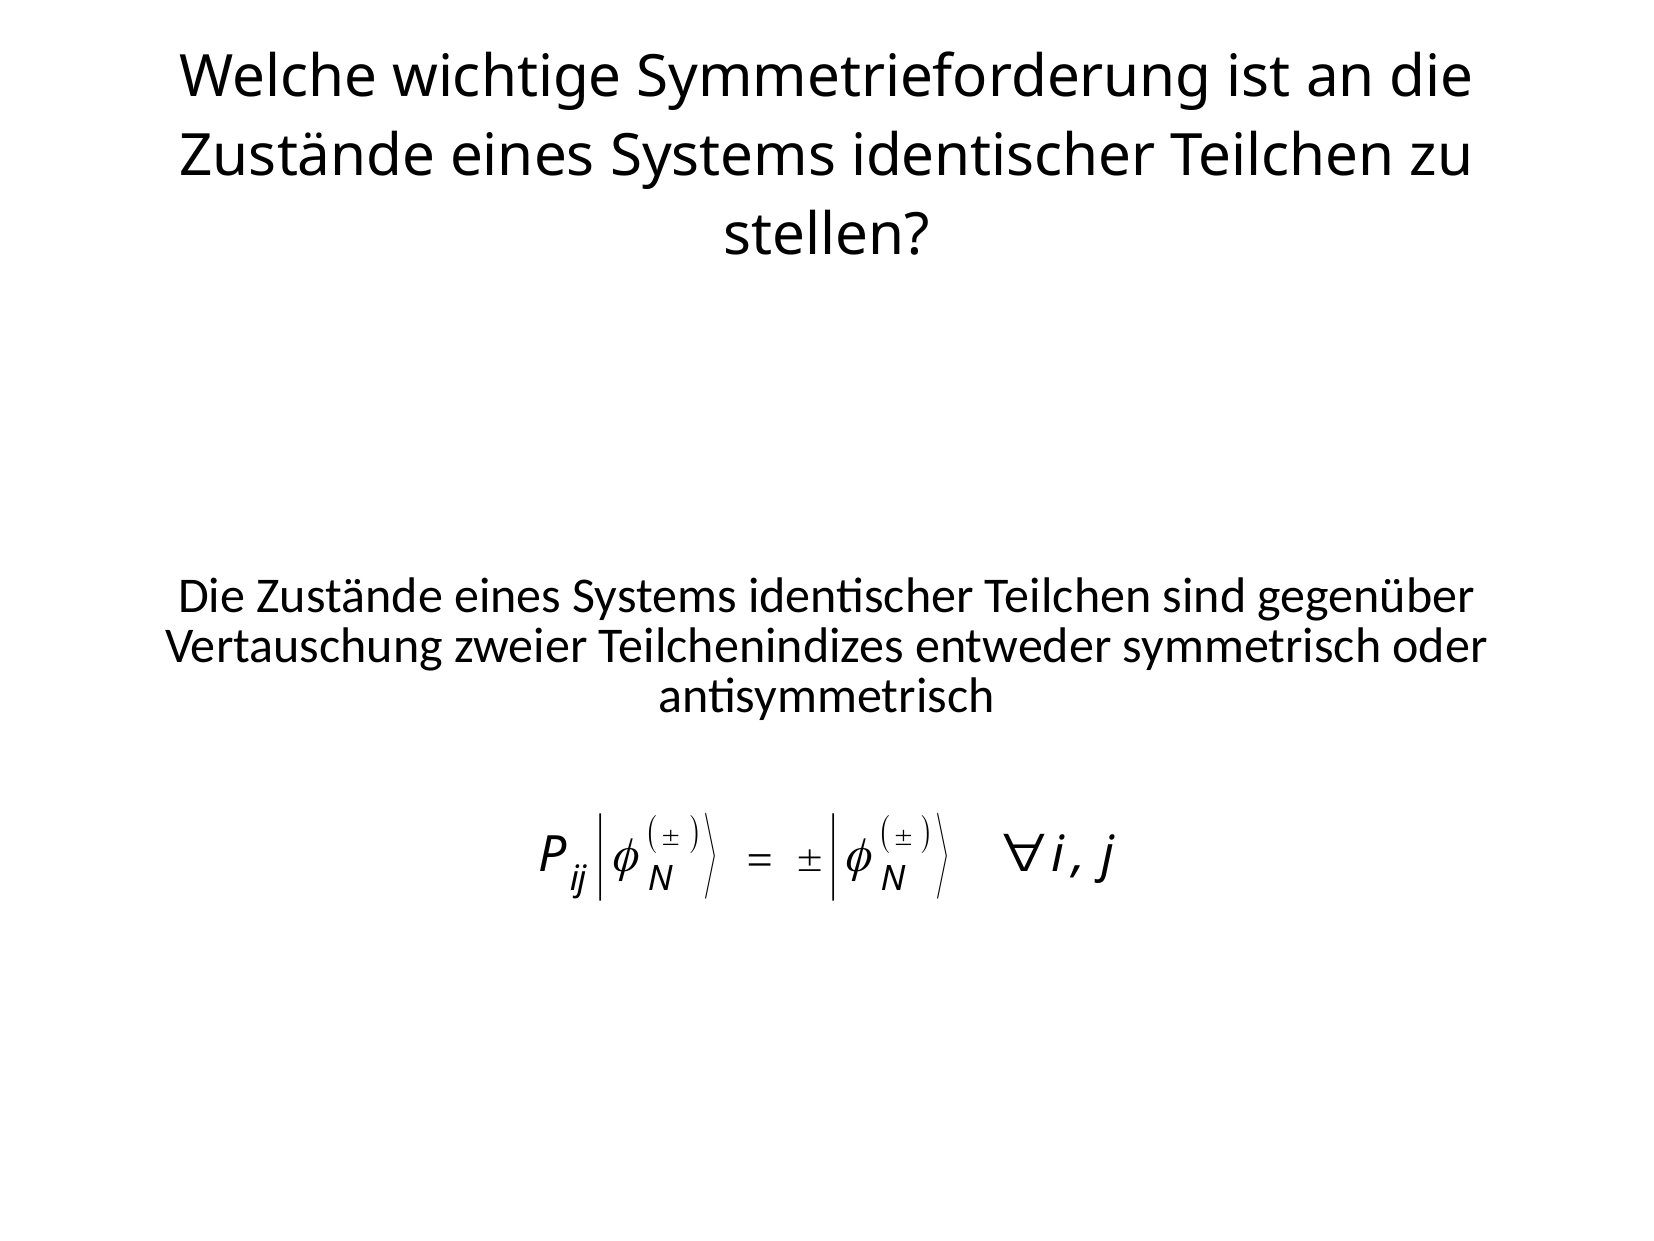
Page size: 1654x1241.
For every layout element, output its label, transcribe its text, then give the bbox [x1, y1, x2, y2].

subtitle Die Zustände eines Systems identischer Teilchen sind gegenüber Vertauschung zweier Teilchenindizes entweder symmetrisch oder antisymmetrisch [82, 290, 1571, 1010]
chart [532, 810, 1122, 902]
title Welche wichtige Symmetrieforderung ist an die Zustände eines Systems identischer Teilchen zu stellen? [82, 49, 1571, 257]
